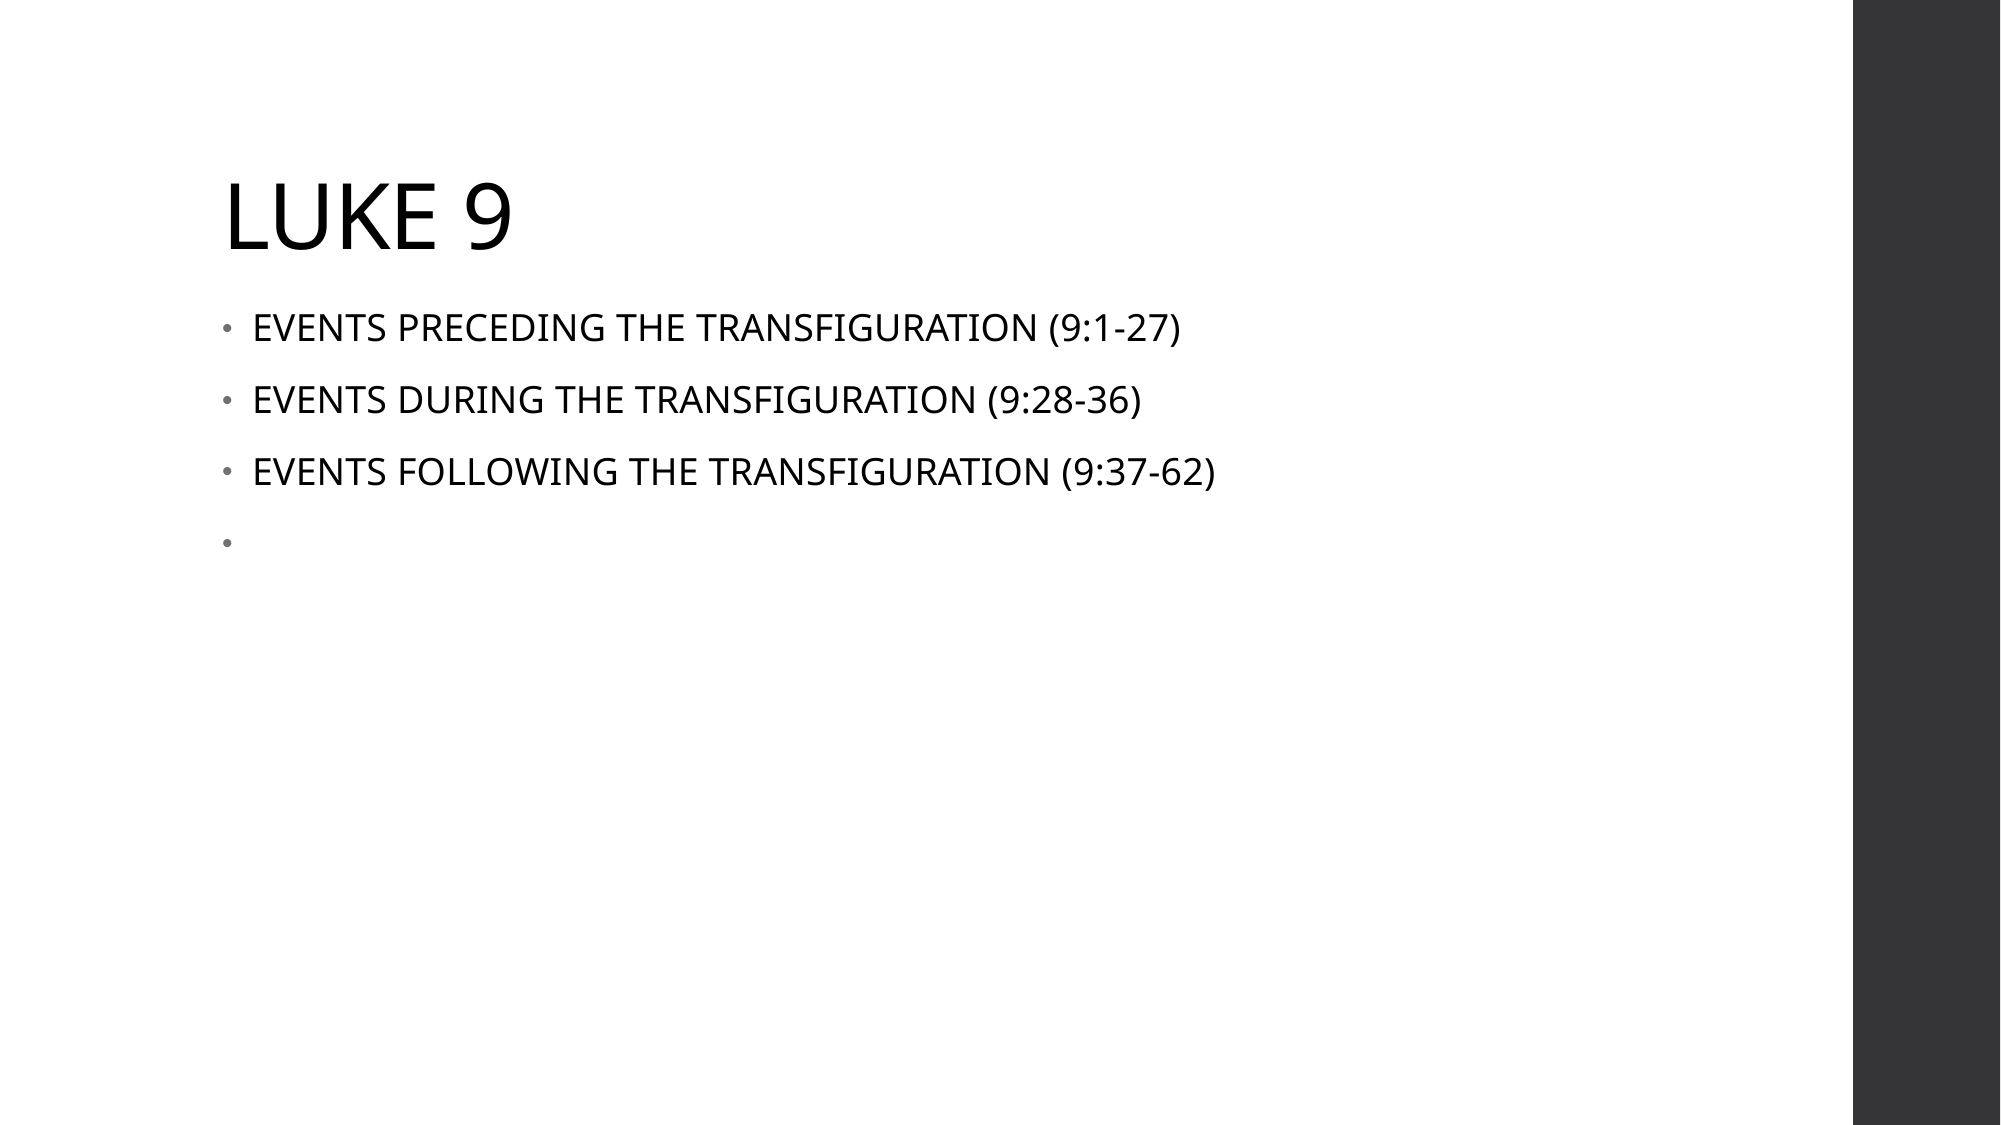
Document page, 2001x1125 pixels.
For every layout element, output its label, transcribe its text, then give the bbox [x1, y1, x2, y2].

list EVENTS PRECEDING THE TRANSFIGURATION (9:1-27) EVENTS DURING THE TRANSFIGURATION (9:28-36) EVENTS FOLLOWING THE TRANSFIGURATION (9:37-62) [206, 299, 1617, 1014]
title LUKE 9 [206, 60, 1797, 278]
